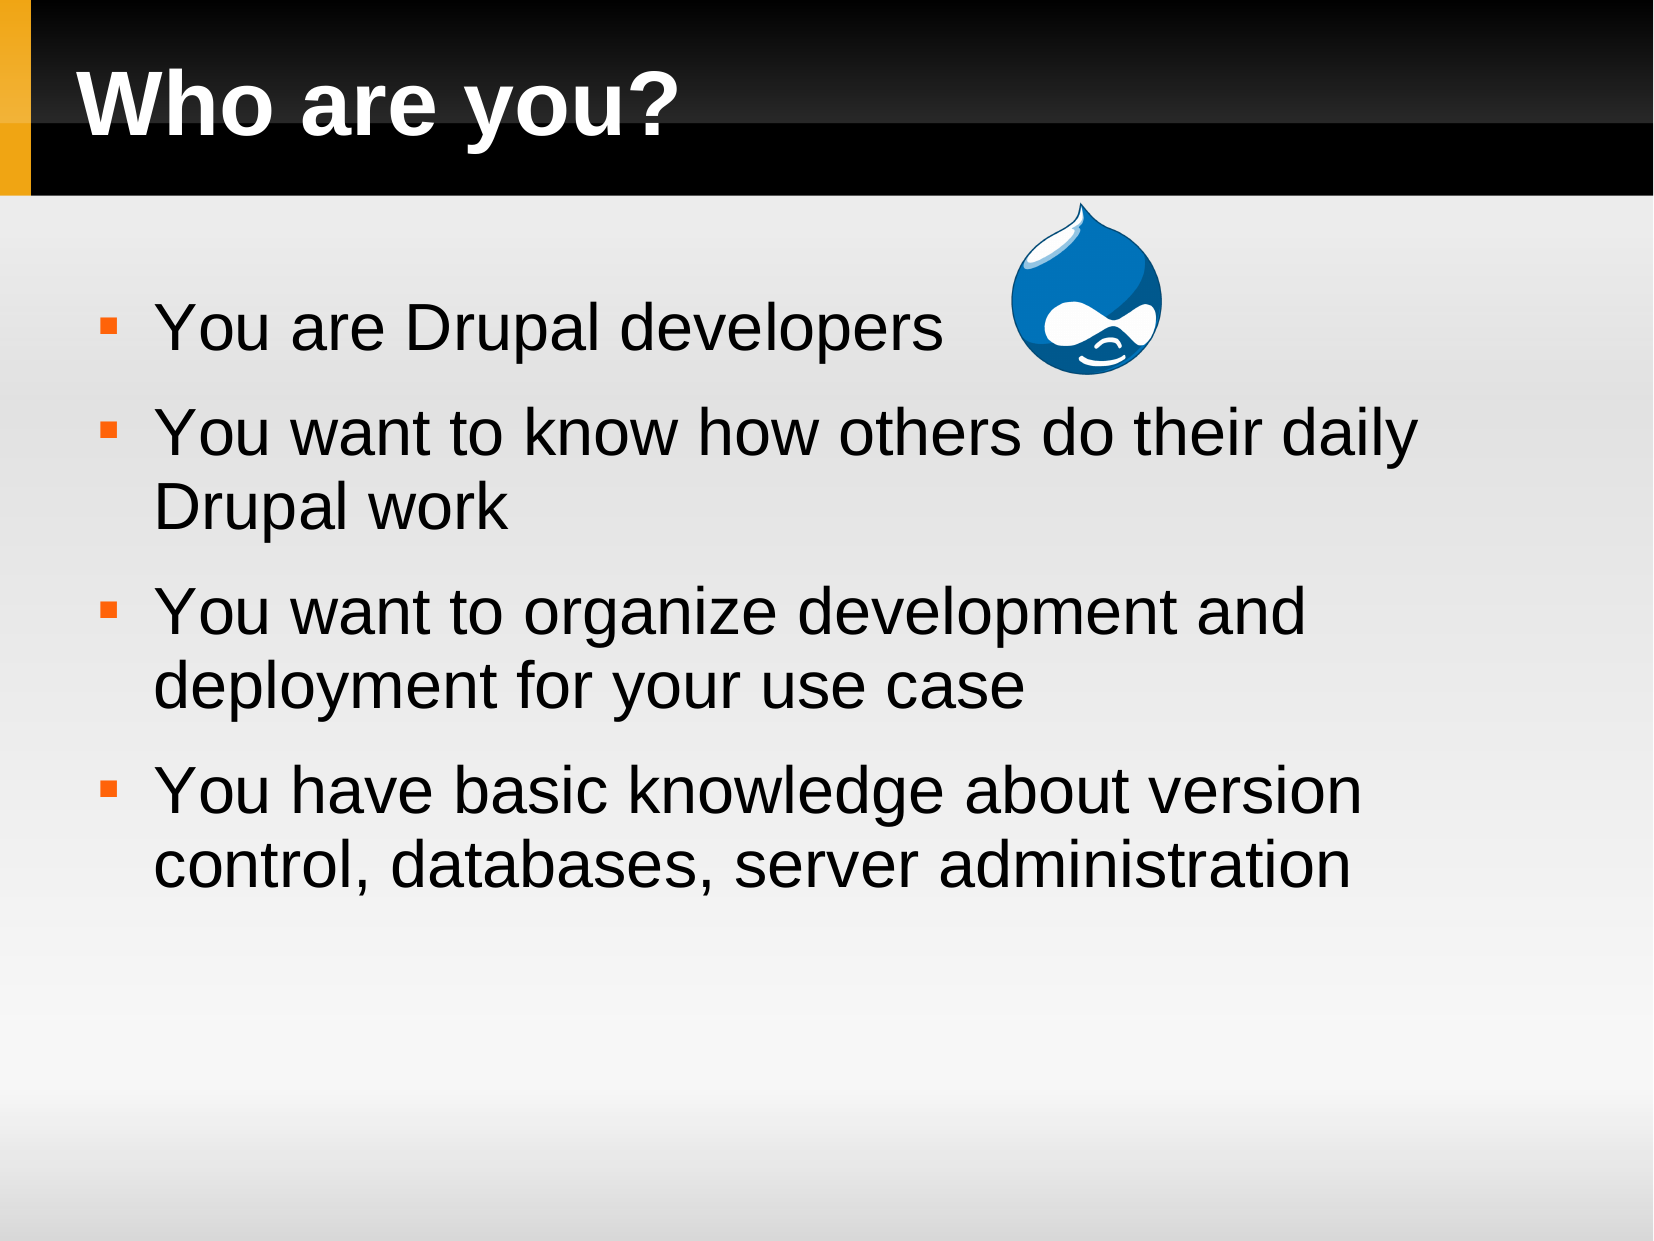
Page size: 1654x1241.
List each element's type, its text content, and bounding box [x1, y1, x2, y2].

title Who are you? [76, 0, 1565, 208]
list You are Drupal developers You want to know how others do their daily Drupal work You want to organize development and deployment for your use case You have basic knowledge about version control, databases, server administration [82, 290, 1571, 1095]
picture [0, 0, 1654, 1241]
